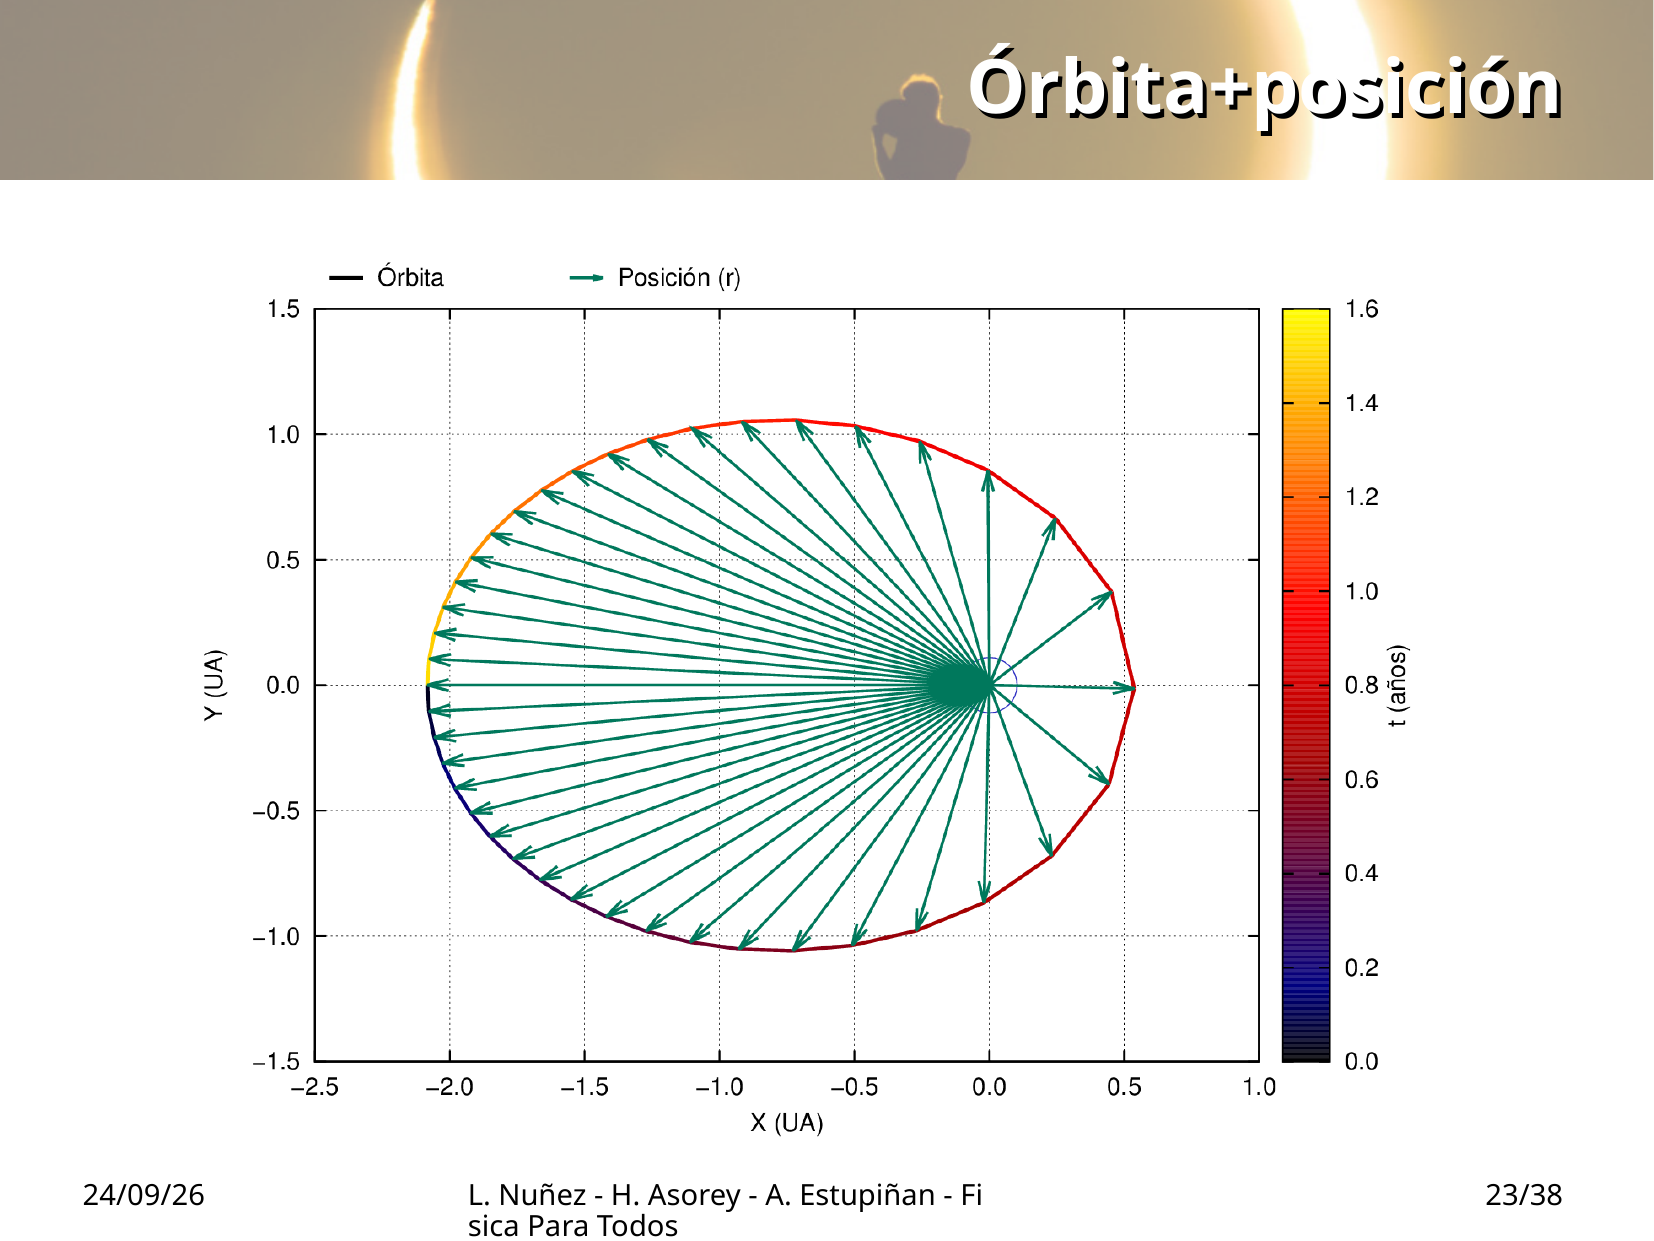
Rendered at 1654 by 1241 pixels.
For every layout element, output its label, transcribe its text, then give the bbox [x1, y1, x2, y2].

title Órbita+posición [75, 19, 1564, 151]
picture [0, 0, 1654, 180]
picture [194, 254, 1459, 1141]
